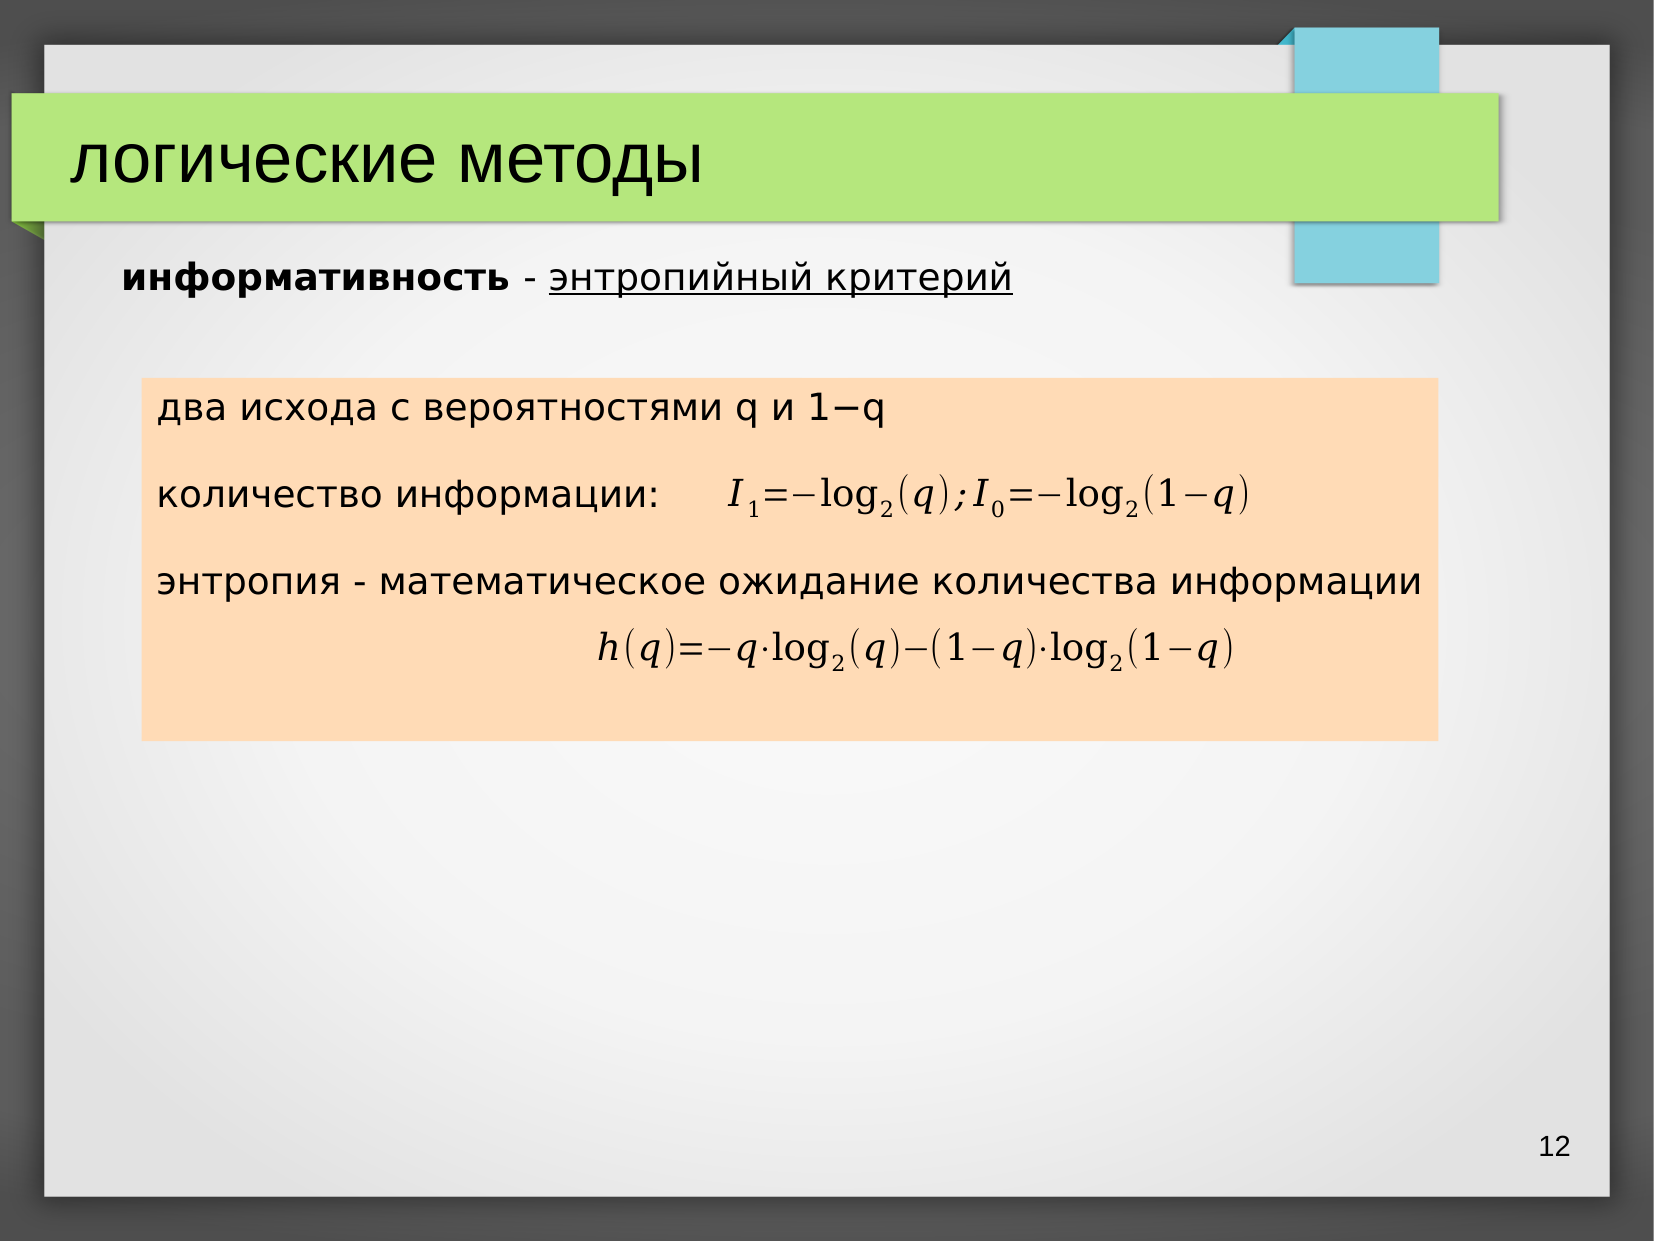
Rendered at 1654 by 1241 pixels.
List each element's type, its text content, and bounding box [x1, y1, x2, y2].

chart [590, 625, 1240, 676]
text_box информативность - энтропийный критерий [106, 248, 1292, 309]
text_box два исхода с вероятностями q и 1−q количество информации: энтропия - математическое ожидание количества информации [141, 377, 1439, 742]
chart [720, 472, 1257, 523]
picture [0, 0, 1654, 1241]
title логические методы [70, 118, 1205, 199]
